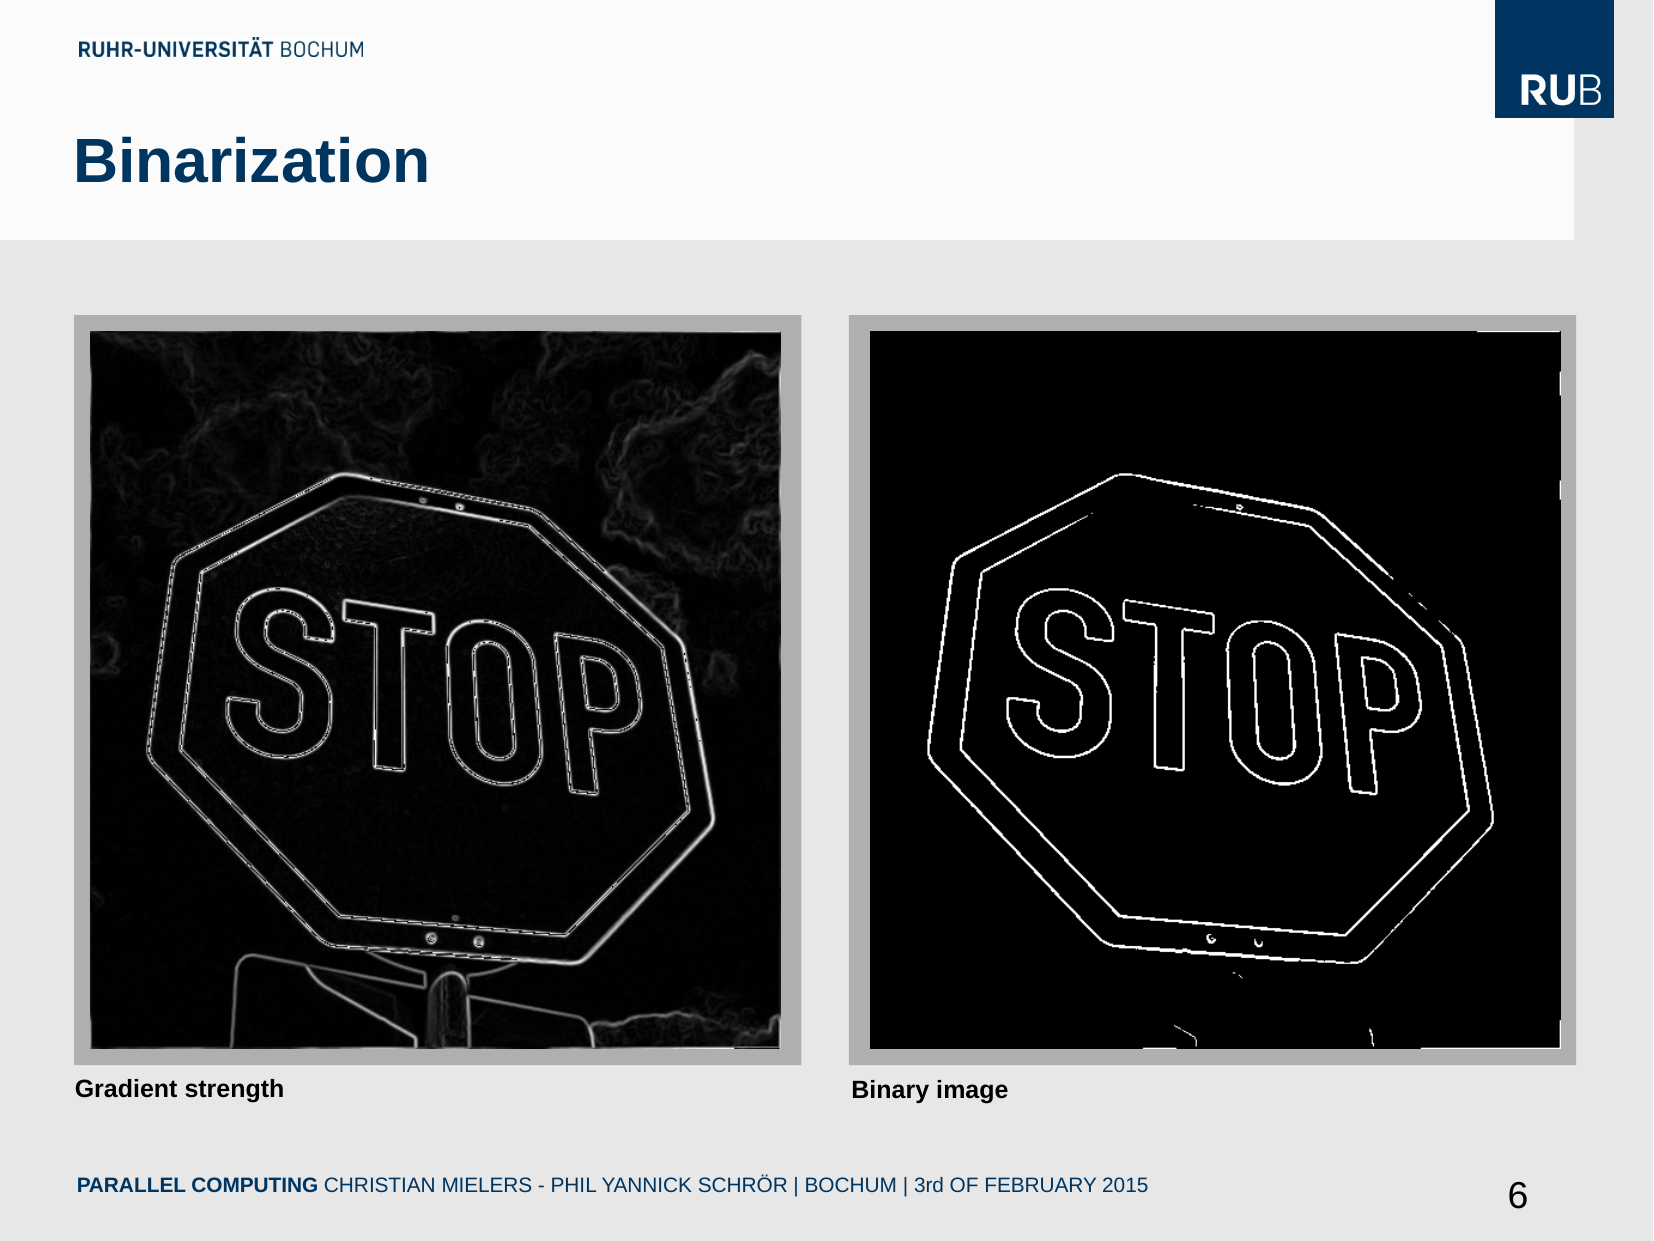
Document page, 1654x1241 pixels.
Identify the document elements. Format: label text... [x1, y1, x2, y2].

text_box [848, 315, 1577, 1066]
text_box [74, 315, 802, 1066]
text_box Gradient strength [74, 1072, 800, 1103]
text_box Binarization [73, 120, 1257, 196]
text_box PARALLEL COMPUTING CHRISTIAN MIELERS - PHIL YANNICK SCHRÖR | BOCHUM | 3rd OF FEBRUARY 2015 [76, 1171, 1460, 1197]
picture [79, 37, 363, 57]
picture [90, 331, 781, 1049]
picture [1495, 0, 1614, 118]
picture [870, 331, 1561, 1049]
text_box Binary image [851, 1073, 1577, 1104]
